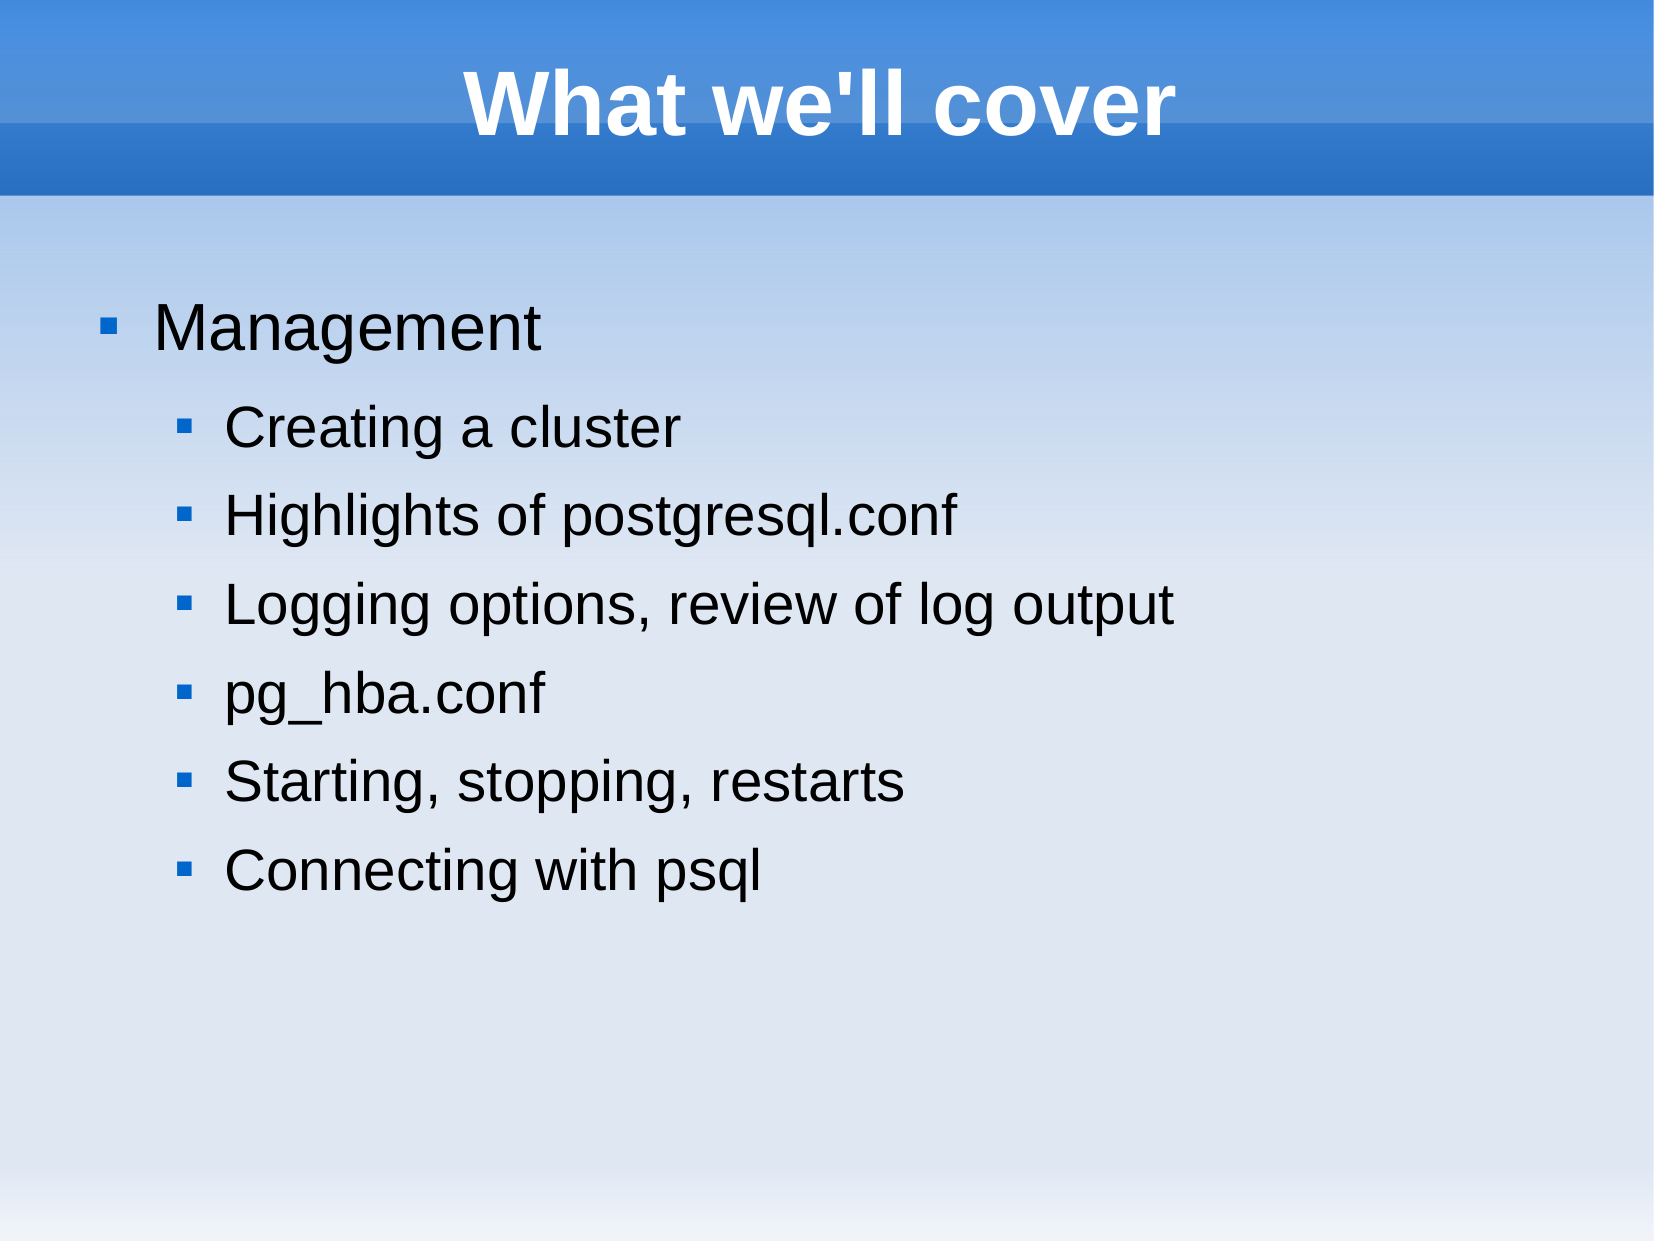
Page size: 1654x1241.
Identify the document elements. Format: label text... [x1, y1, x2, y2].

list Management Creating a cluster Highlights of postgresql.conf Logging options, review of log output pg_hba.conf Starting, stopping, restarts Connecting with psql [82, 290, 1571, 1094]
picture [0, 0, 1654, 1241]
title What we'll cover [76, 0, 1565, 208]
